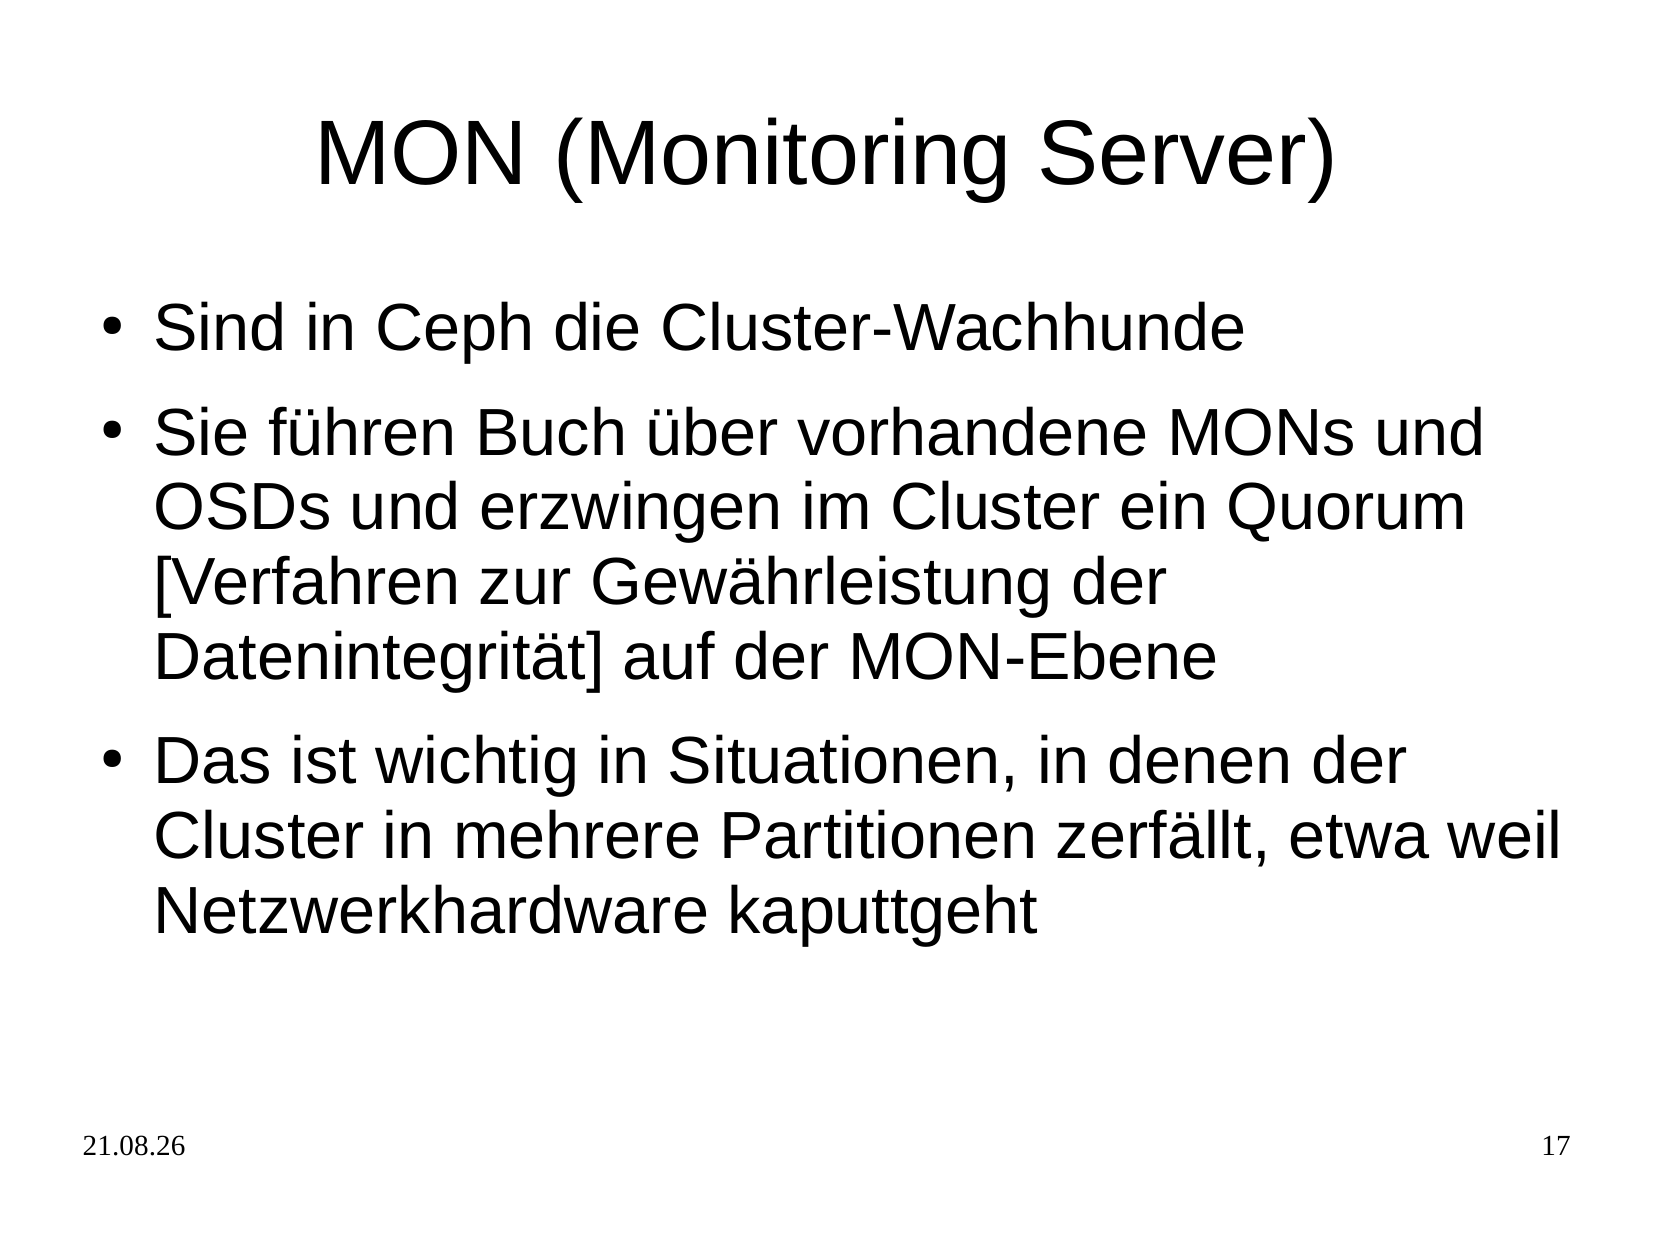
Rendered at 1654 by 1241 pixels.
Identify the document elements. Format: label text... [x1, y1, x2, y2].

list Sind in Ceph die Cluster-Wachhunde Sie führen Buch über vorhandene MONs und OSDs und erzwingen im Cluster ein Quorum [Verfahren zur Gewährleistung der Datenintegrität] auf der MON-Ebene Das ist wichtig in Situationen, in denen der Cluster in mehrere Partitionen zerfällt, etwa weil Netzwerkhardware kaputtgeht [82, 290, 1571, 1010]
title MON (Monitoring Server) [82, 49, 1571, 257]
